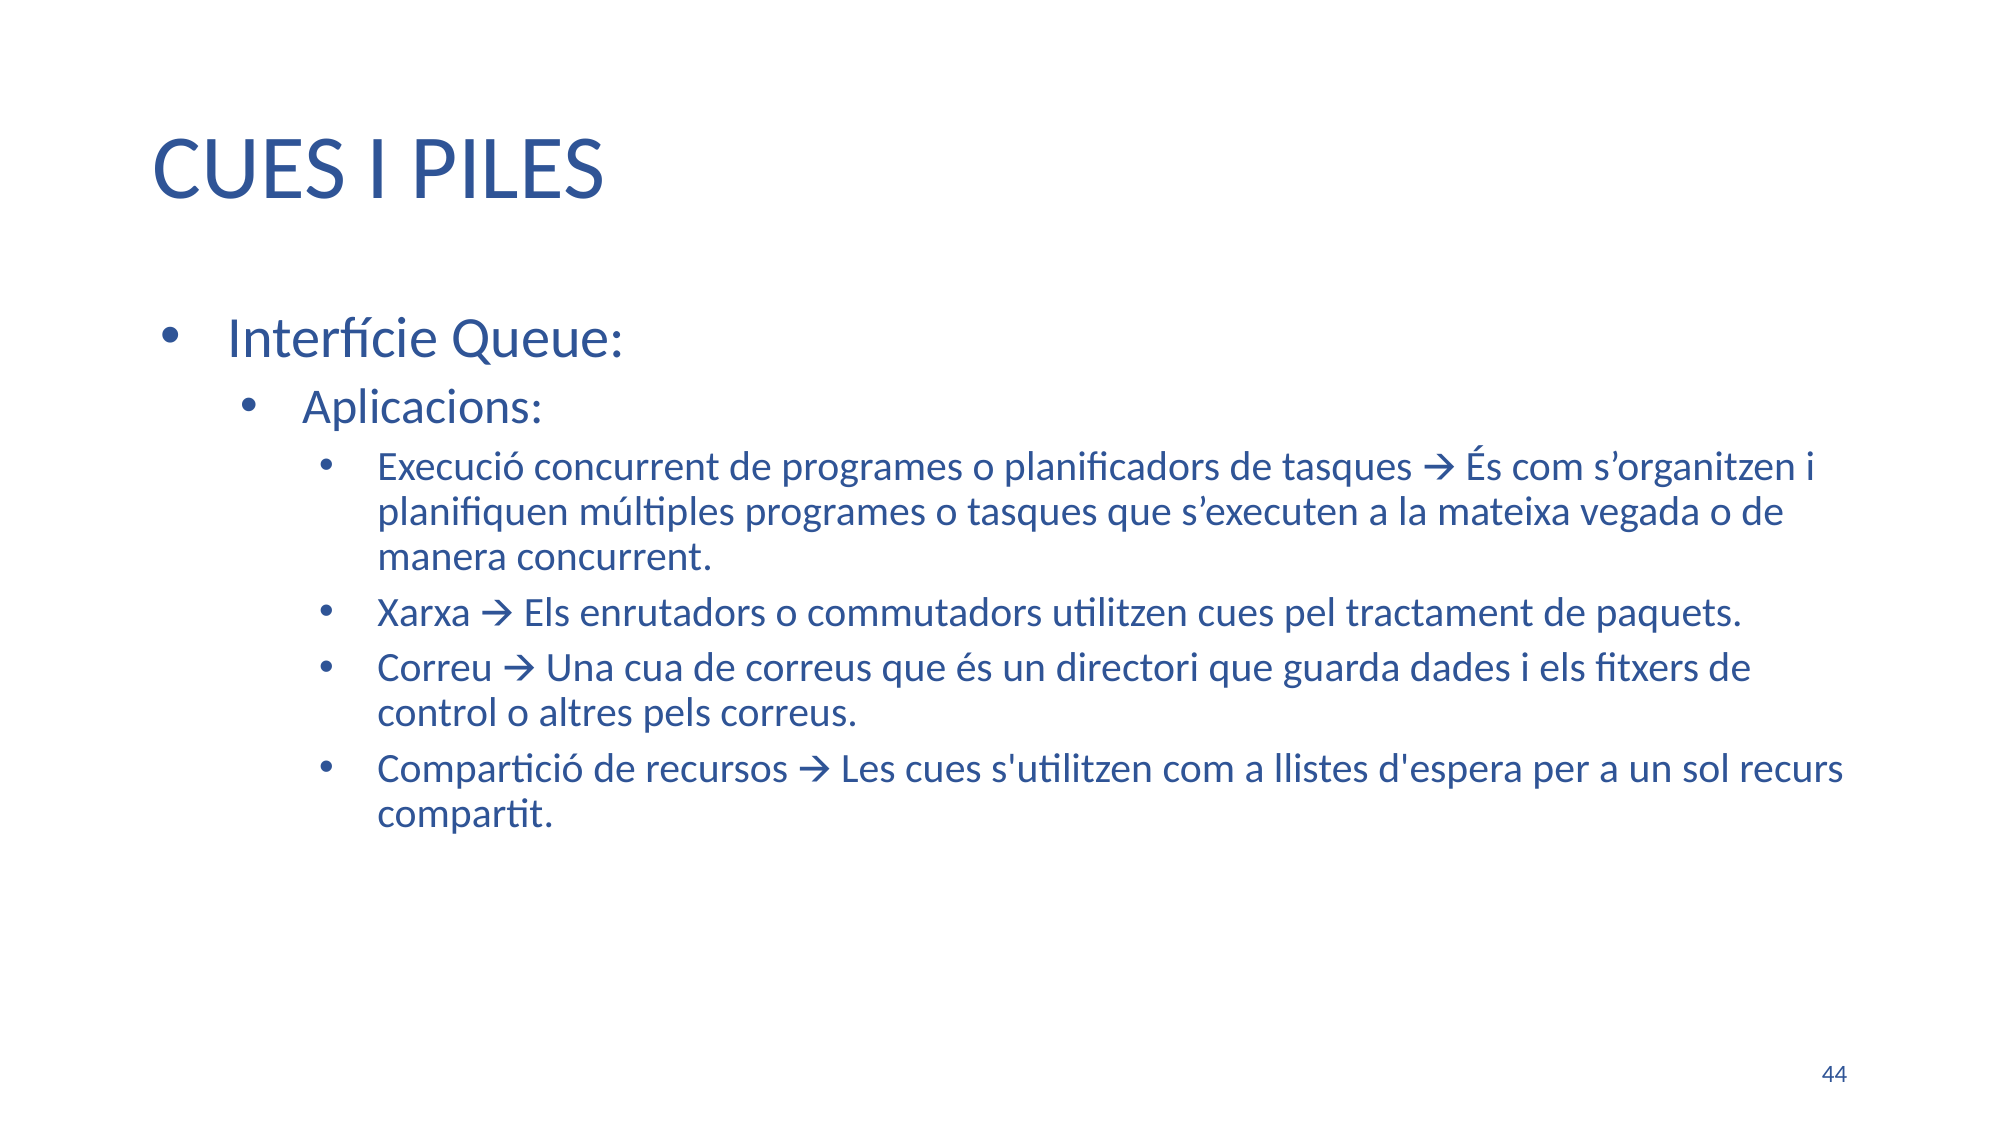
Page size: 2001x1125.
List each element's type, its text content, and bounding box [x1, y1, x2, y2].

title CUES I PILES [137, 59, 1863, 278]
slide_number <number> [1412, 1042, 1863, 1103]
list Interfície Queue: Aplicacions: Execució concurrent de programes o planificadors de tasques 🡪 És com s’organitzen i planifiquen múltiples programes o tasques que s’executen a la mateixa vegada o de manera concurrent. Xarxa 🡪 Els enrutadors o commutadors utilitzen cues pel tractament de paquets. Correu 🡪 Una cua de correus que és un directori que guarda dades i els fitxers de control o altres pels correus. Compartició de recursos 🡪 Les cues s'utilitzen com a llistes d'espera per a un sol recurs compartit. [137, 299, 1863, 1014]
